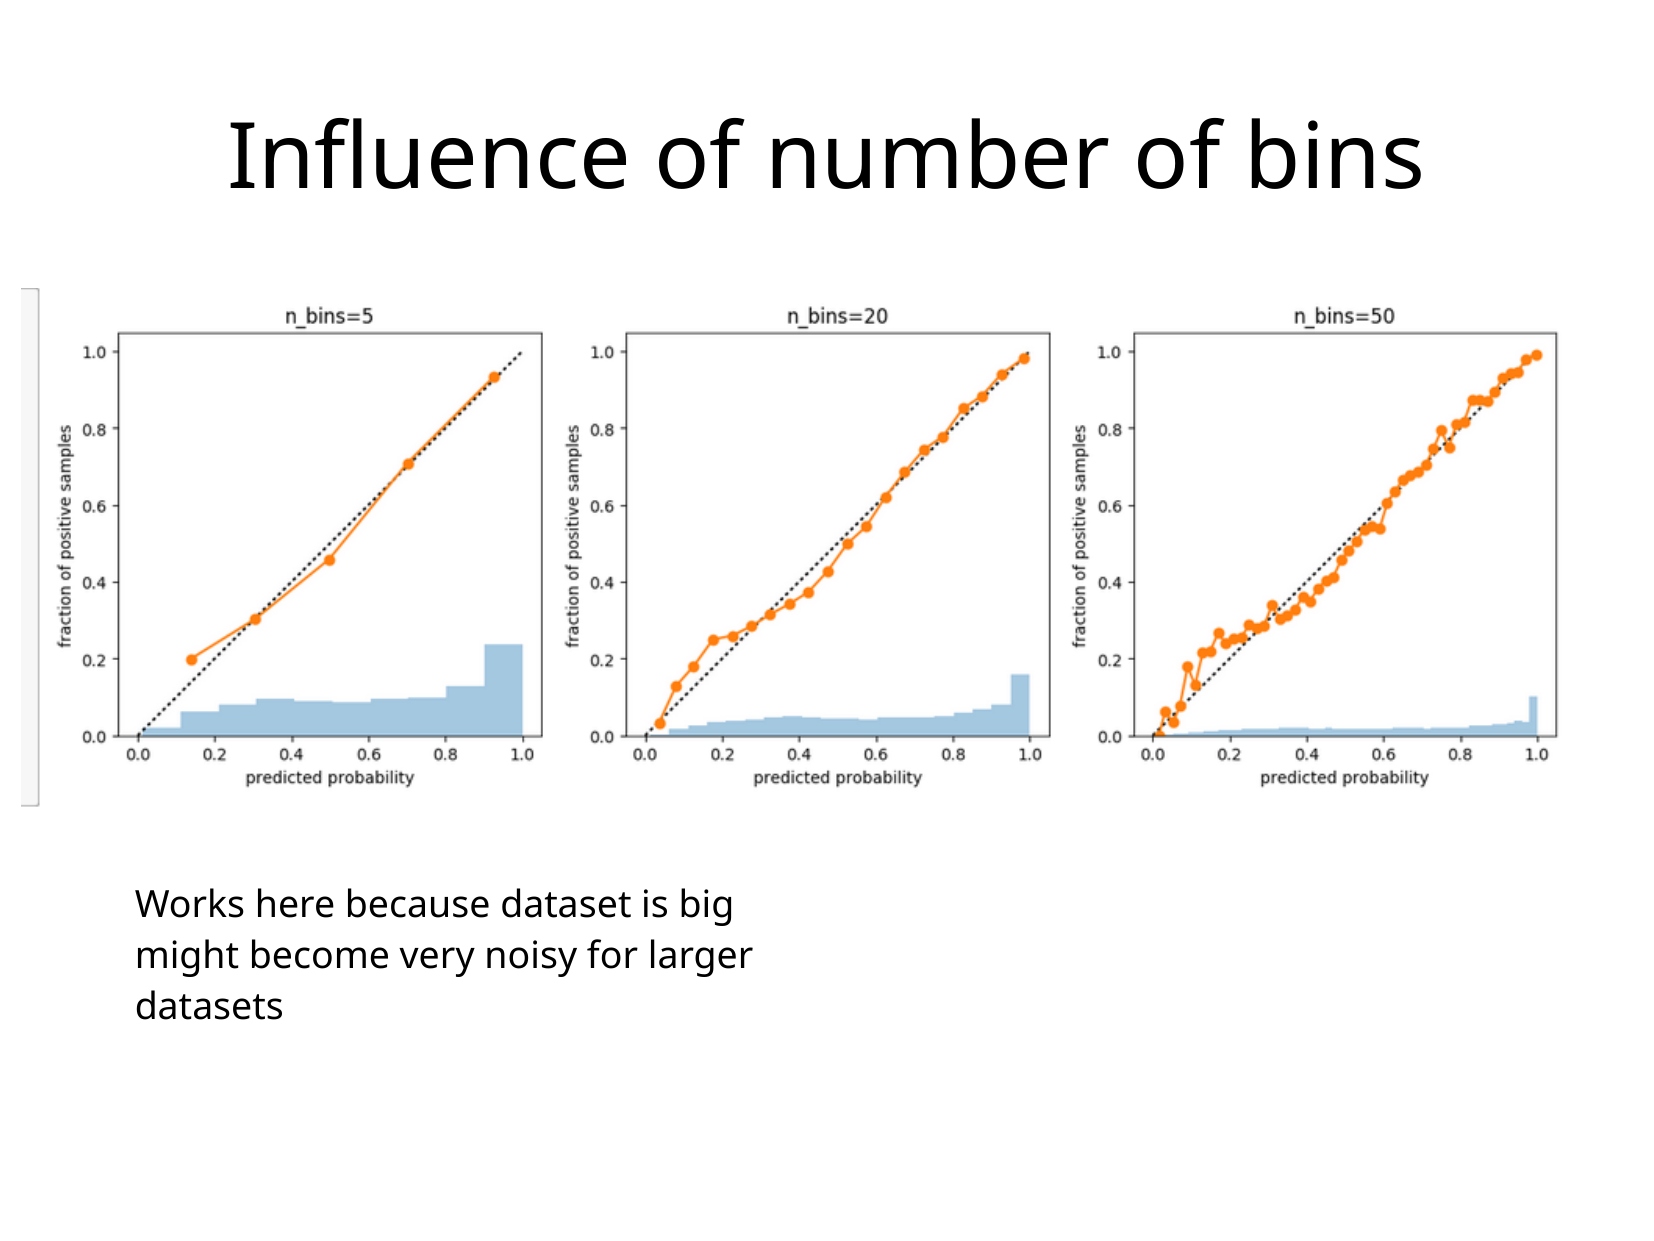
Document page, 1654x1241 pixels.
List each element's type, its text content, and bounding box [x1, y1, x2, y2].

title Influence of number of bins [82, 49, 1571, 257]
picture [21, 288, 1591, 811]
text_box Works here because dataset is big might become very noisy for larger datasets [120, 870, 901, 961]
